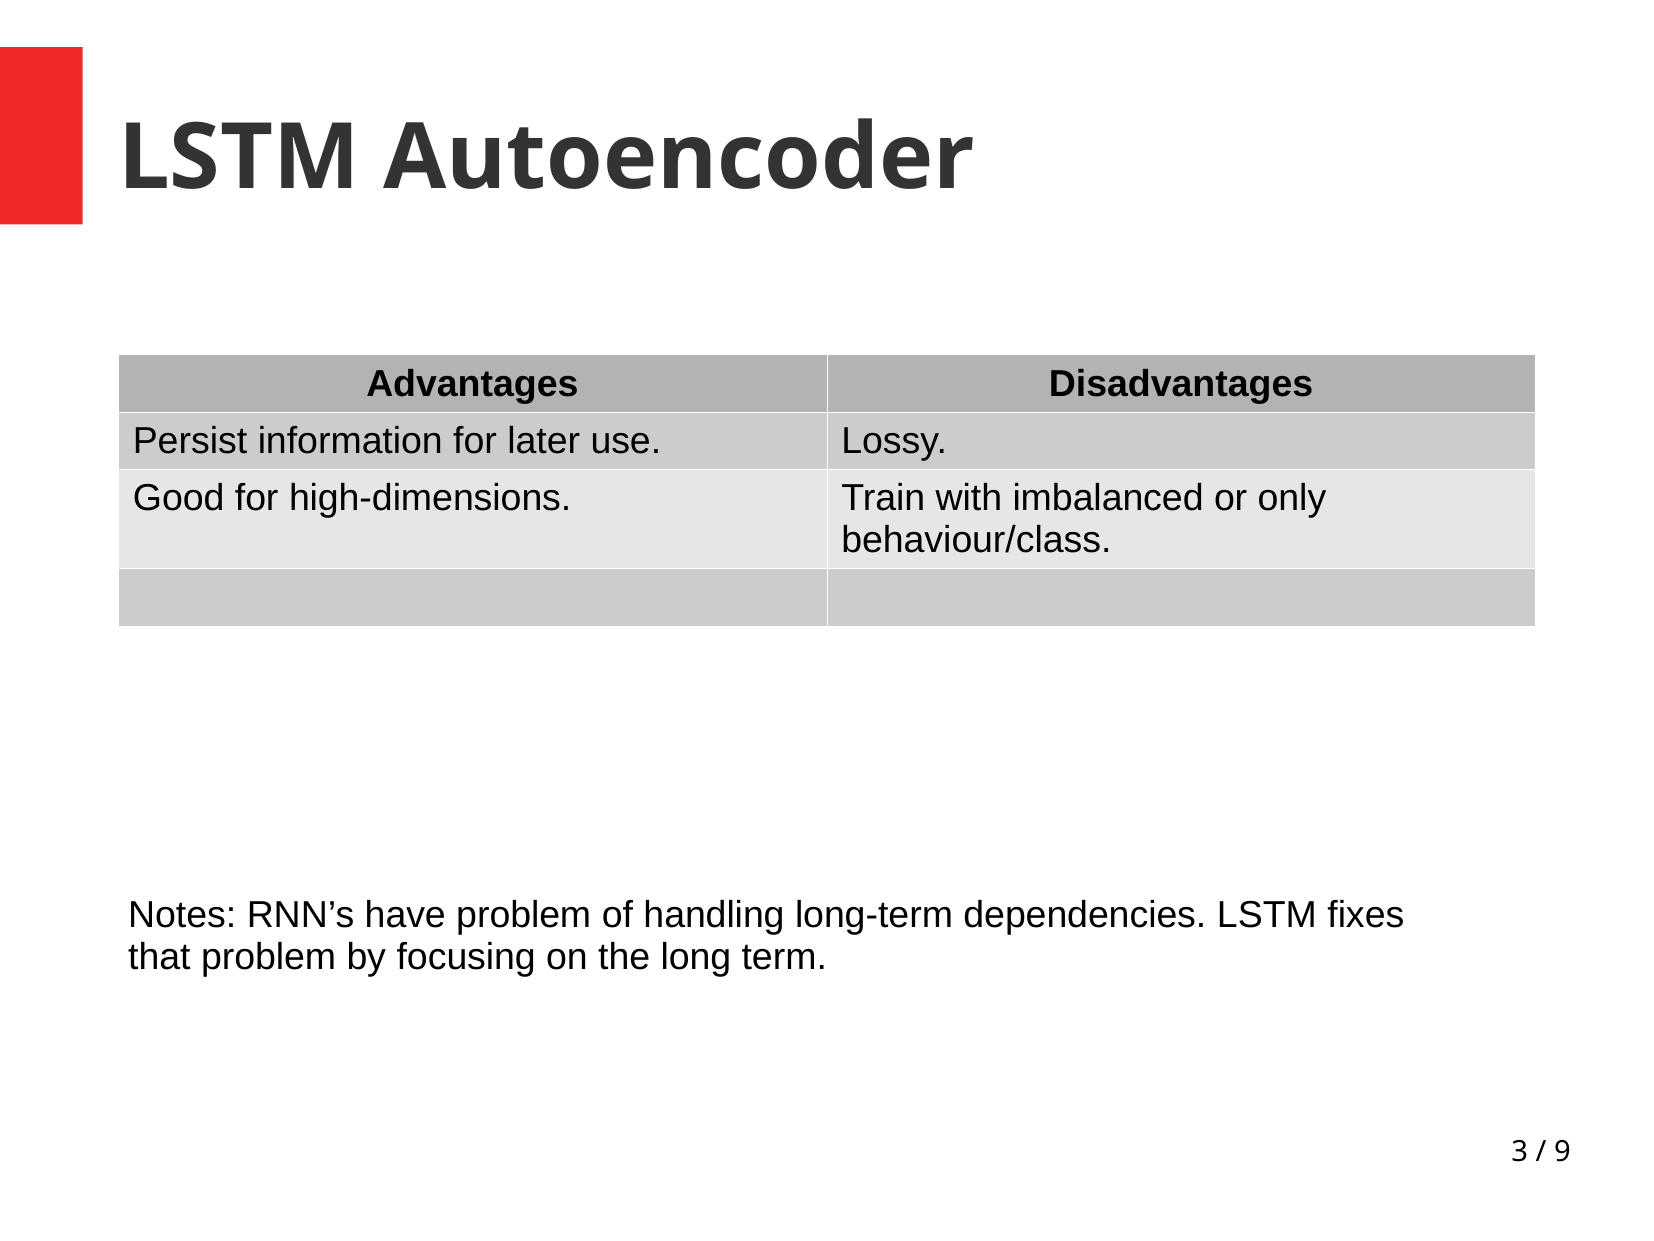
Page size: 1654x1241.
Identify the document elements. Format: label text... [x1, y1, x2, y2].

table_cell Train with imbalanced or only behaviour/class. [828, 470, 1535, 568]
table_cell Lossy. [828, 413, 1535, 469]
table_cell [828, 569, 1535, 626]
table_cell Good for high-dimensions. [119, 470, 827, 568]
table_cell Persist information for later use. [119, 413, 827, 469]
table_header Disadvantages [828, 355, 1535, 412]
title LSTM Autoencoder [118, 49, 1571, 257]
text_box Notes: RNN’s have problem of handling long-term dependencies. LSTM fixes that problem by focusing on the long term. [113, 885, 1425, 985]
table_header Advantages [119, 355, 827, 412]
table_cell [119, 569, 827, 626]
